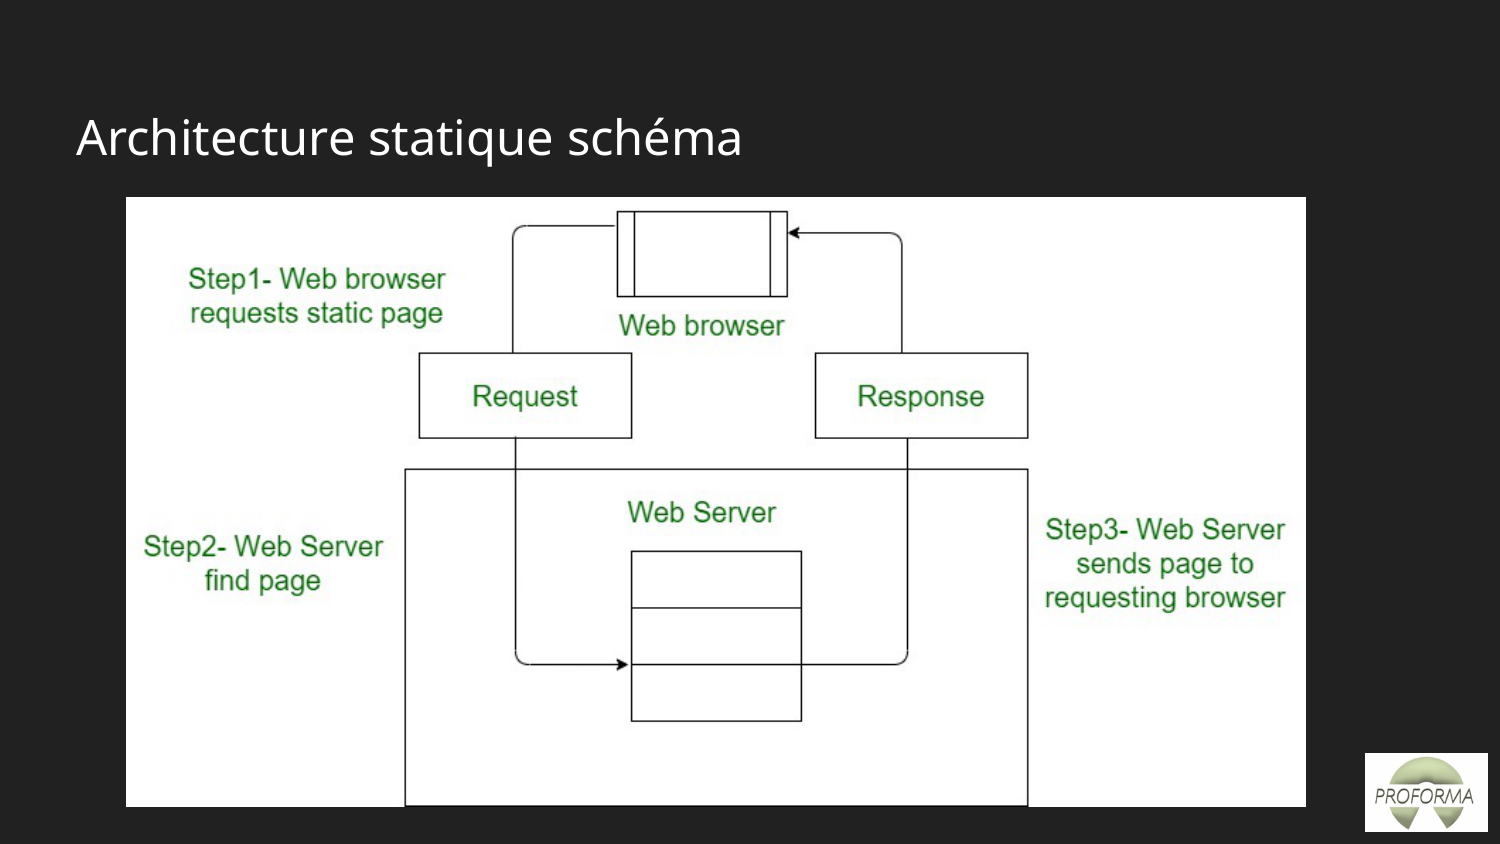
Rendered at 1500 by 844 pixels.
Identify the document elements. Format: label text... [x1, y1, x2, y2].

picture [1365, 753, 1488, 832]
title Architecture statique schéma [61, 88, 1306, 185]
picture [126, 197, 1306, 807]
